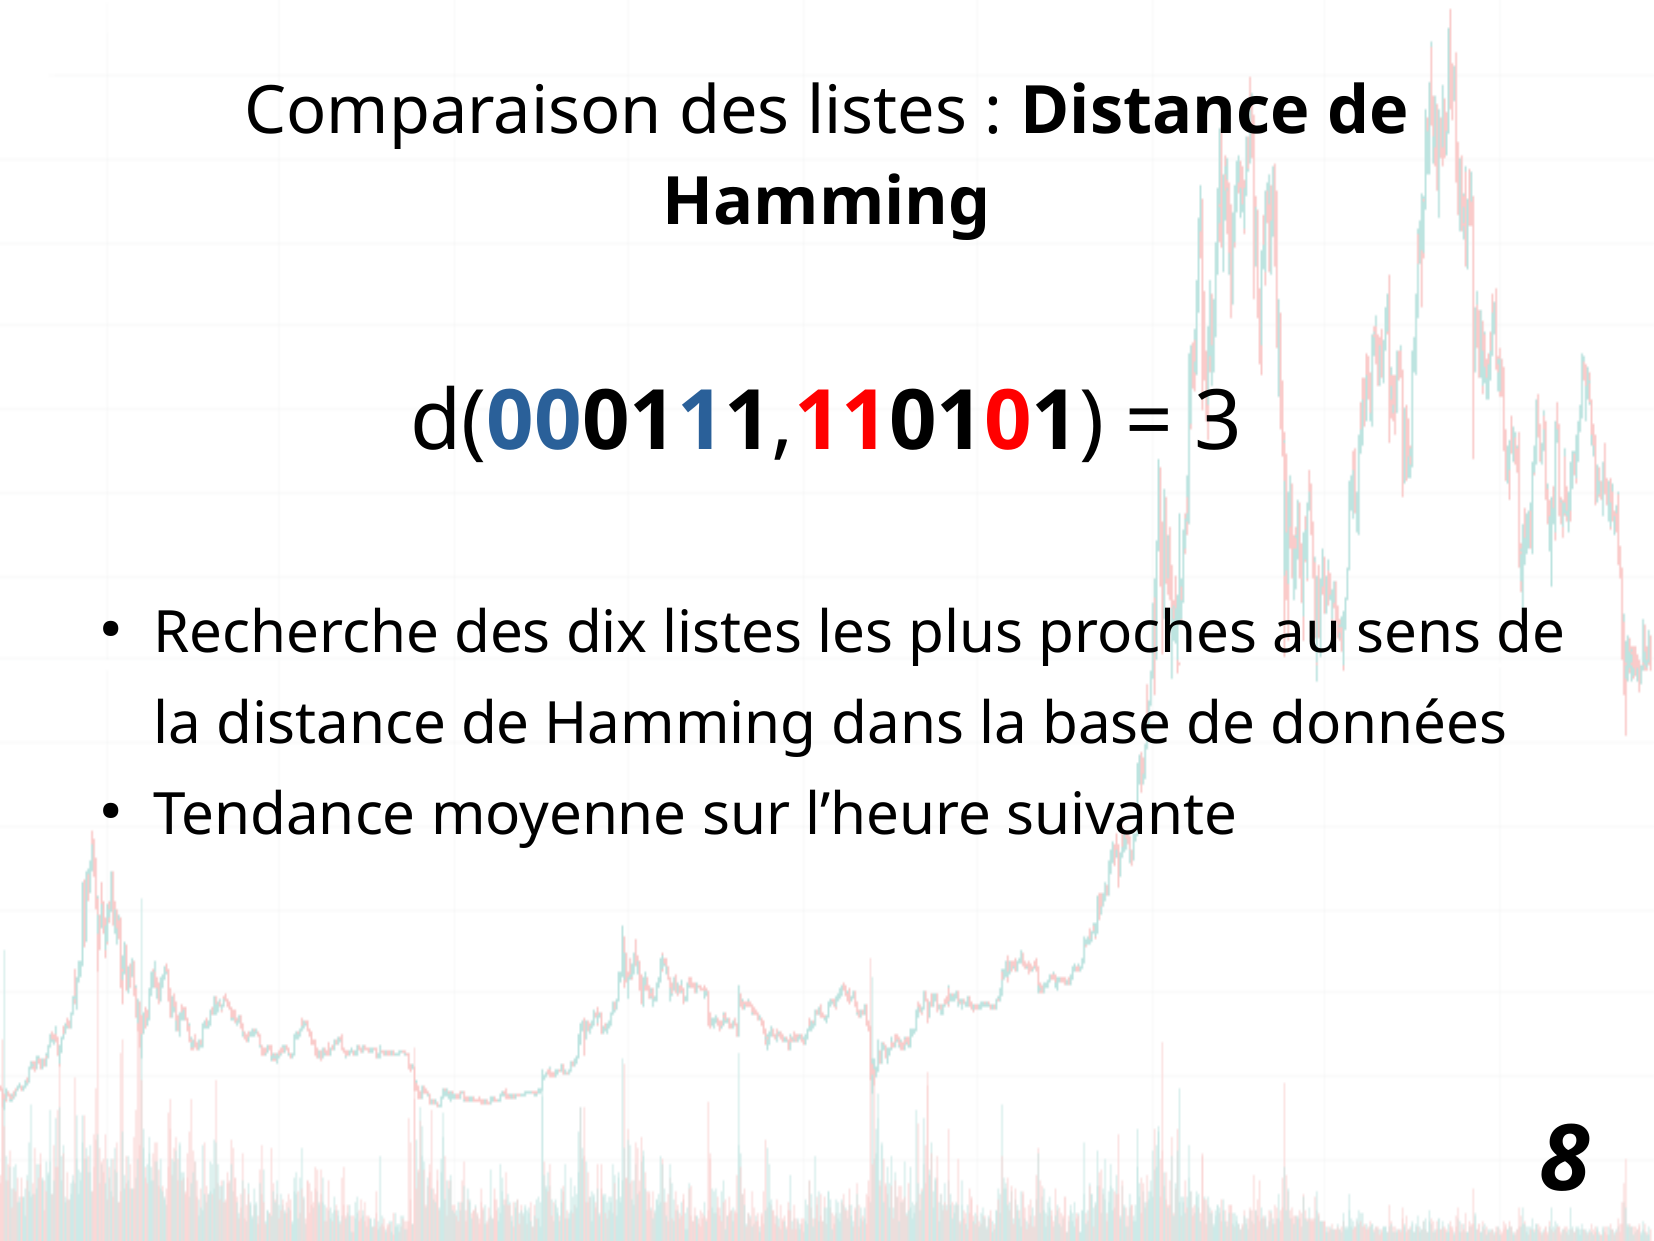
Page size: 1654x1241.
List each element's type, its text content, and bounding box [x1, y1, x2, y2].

title Comparaison des listes : Distance de Hamming [82, 49, 1571, 257]
text_box 8 [1476, 1085, 1654, 1241]
list d(000111,110101) = 3 Recherche des dix listes les plus proches au sens de la distance de Hamming dans la base de données Tendance moyenne sur l’heure suivante [82, 343, 1571, 1063]
picture [0, 0, 1654, 1241]
